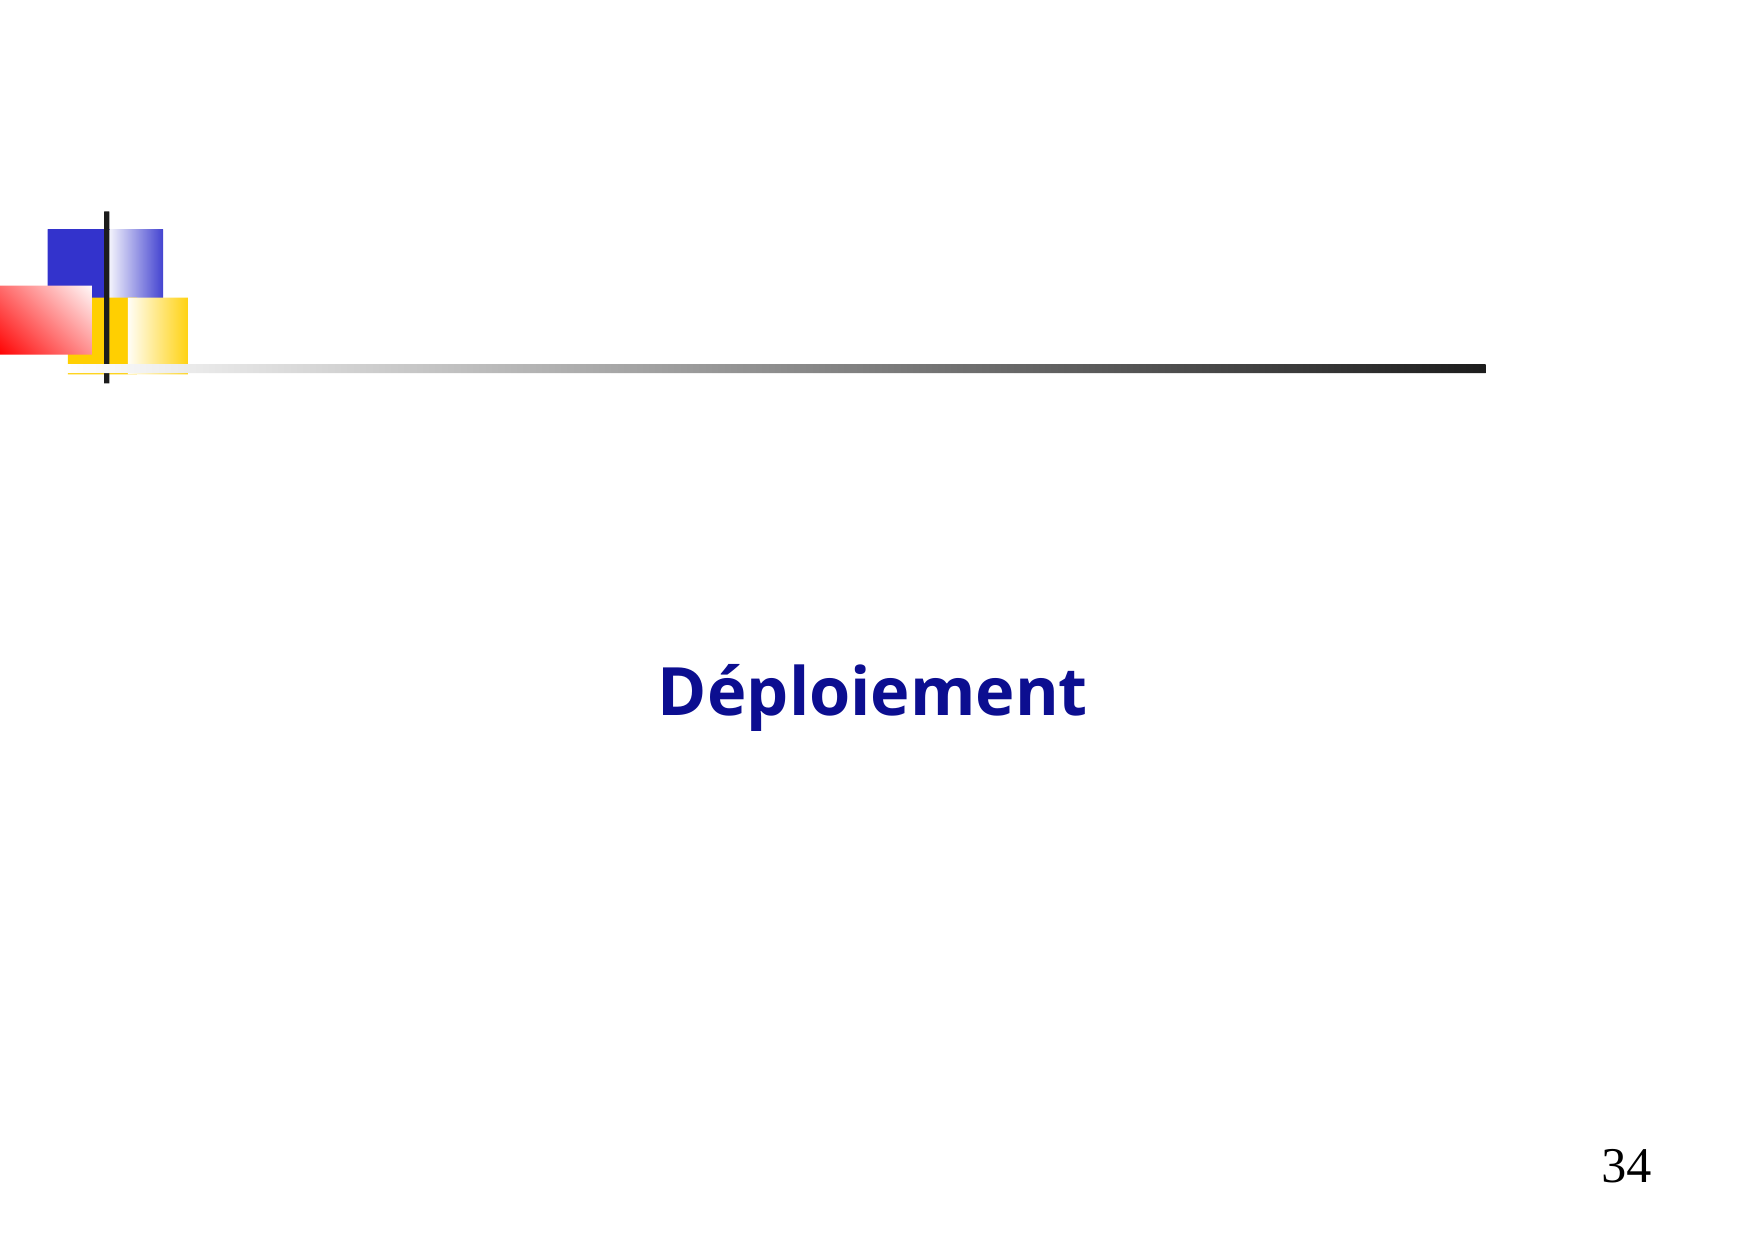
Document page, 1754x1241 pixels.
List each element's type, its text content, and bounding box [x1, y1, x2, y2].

subtitle Déploiement [179, 371, 1567, 1091]
